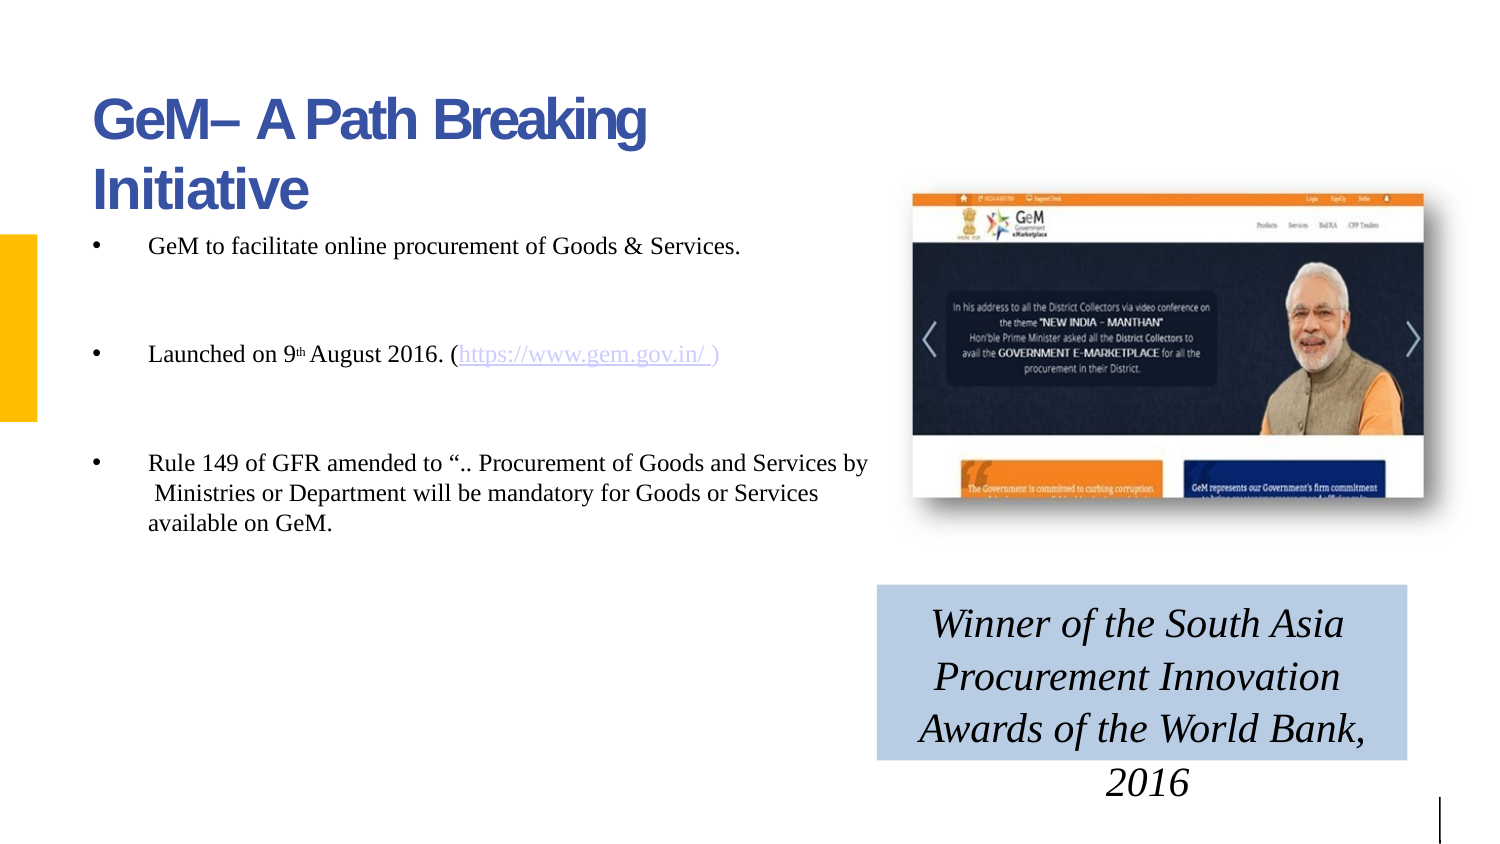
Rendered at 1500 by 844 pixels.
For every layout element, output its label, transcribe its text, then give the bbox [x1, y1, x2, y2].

text_box [876, 584, 1408, 761]
text_box GeM to facilitate online procurement of Goods & Services. [146, 227, 743, 260]
text_box [886, 167, 1477, 551]
text_box • [90, 226, 103, 258]
text_box GeM– A Path Breaking Initiative [90, 79, 868, 222]
text_box • [90, 334, 103, 367]
text_box • [90, 442, 103, 475]
text_box Winner of the South Asia Procurement Innovation Awards of the World Bank, 2016 [912, 590, 1371, 805]
text_box [0, 234, 38, 422]
text_box Rule 149 of GFR amended to “.. Procurement of Goods and Services by Ministries or Department will be mandatory for Goods or Services available on GeM. [146, 444, 872, 536]
text_box Launched on 9th August 2016. (https://www.gem.gov.in/ ) [146, 335, 728, 368]
